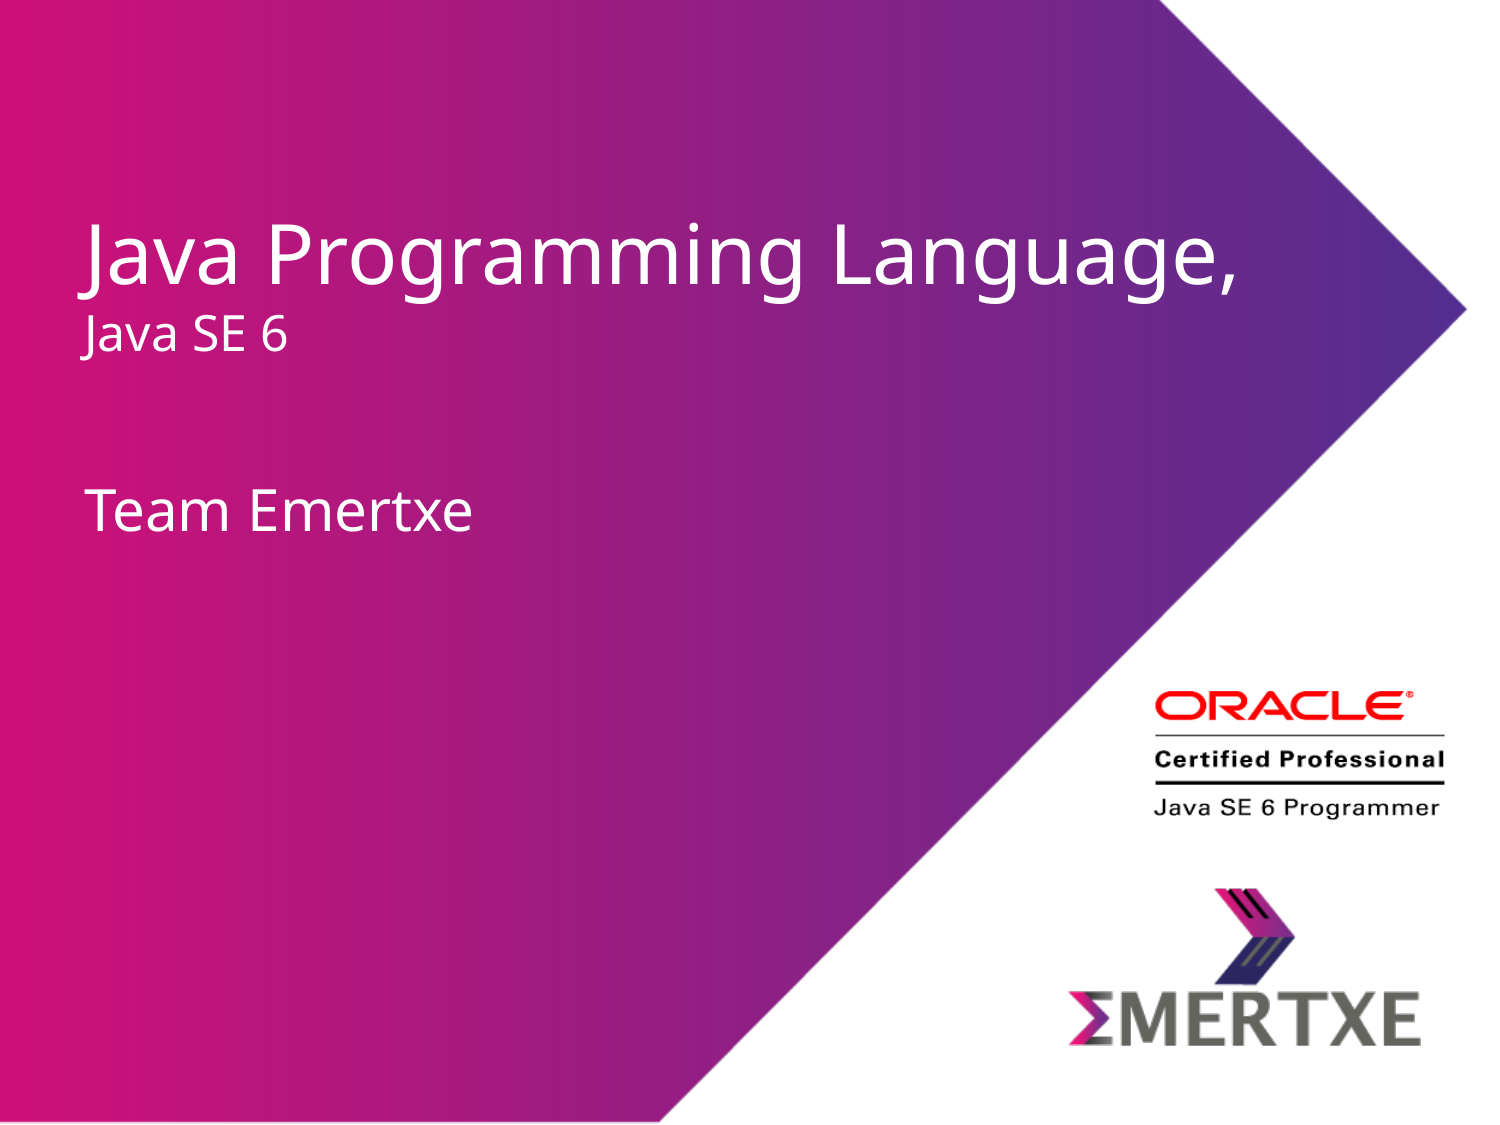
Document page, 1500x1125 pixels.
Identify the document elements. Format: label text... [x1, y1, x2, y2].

text_box Java Programming Language, Java SE 6 [69, 196, 1345, 367]
text_box Team Emertxe [69, 465, 1120, 574]
picture [0, 0, 1500, 1125]
